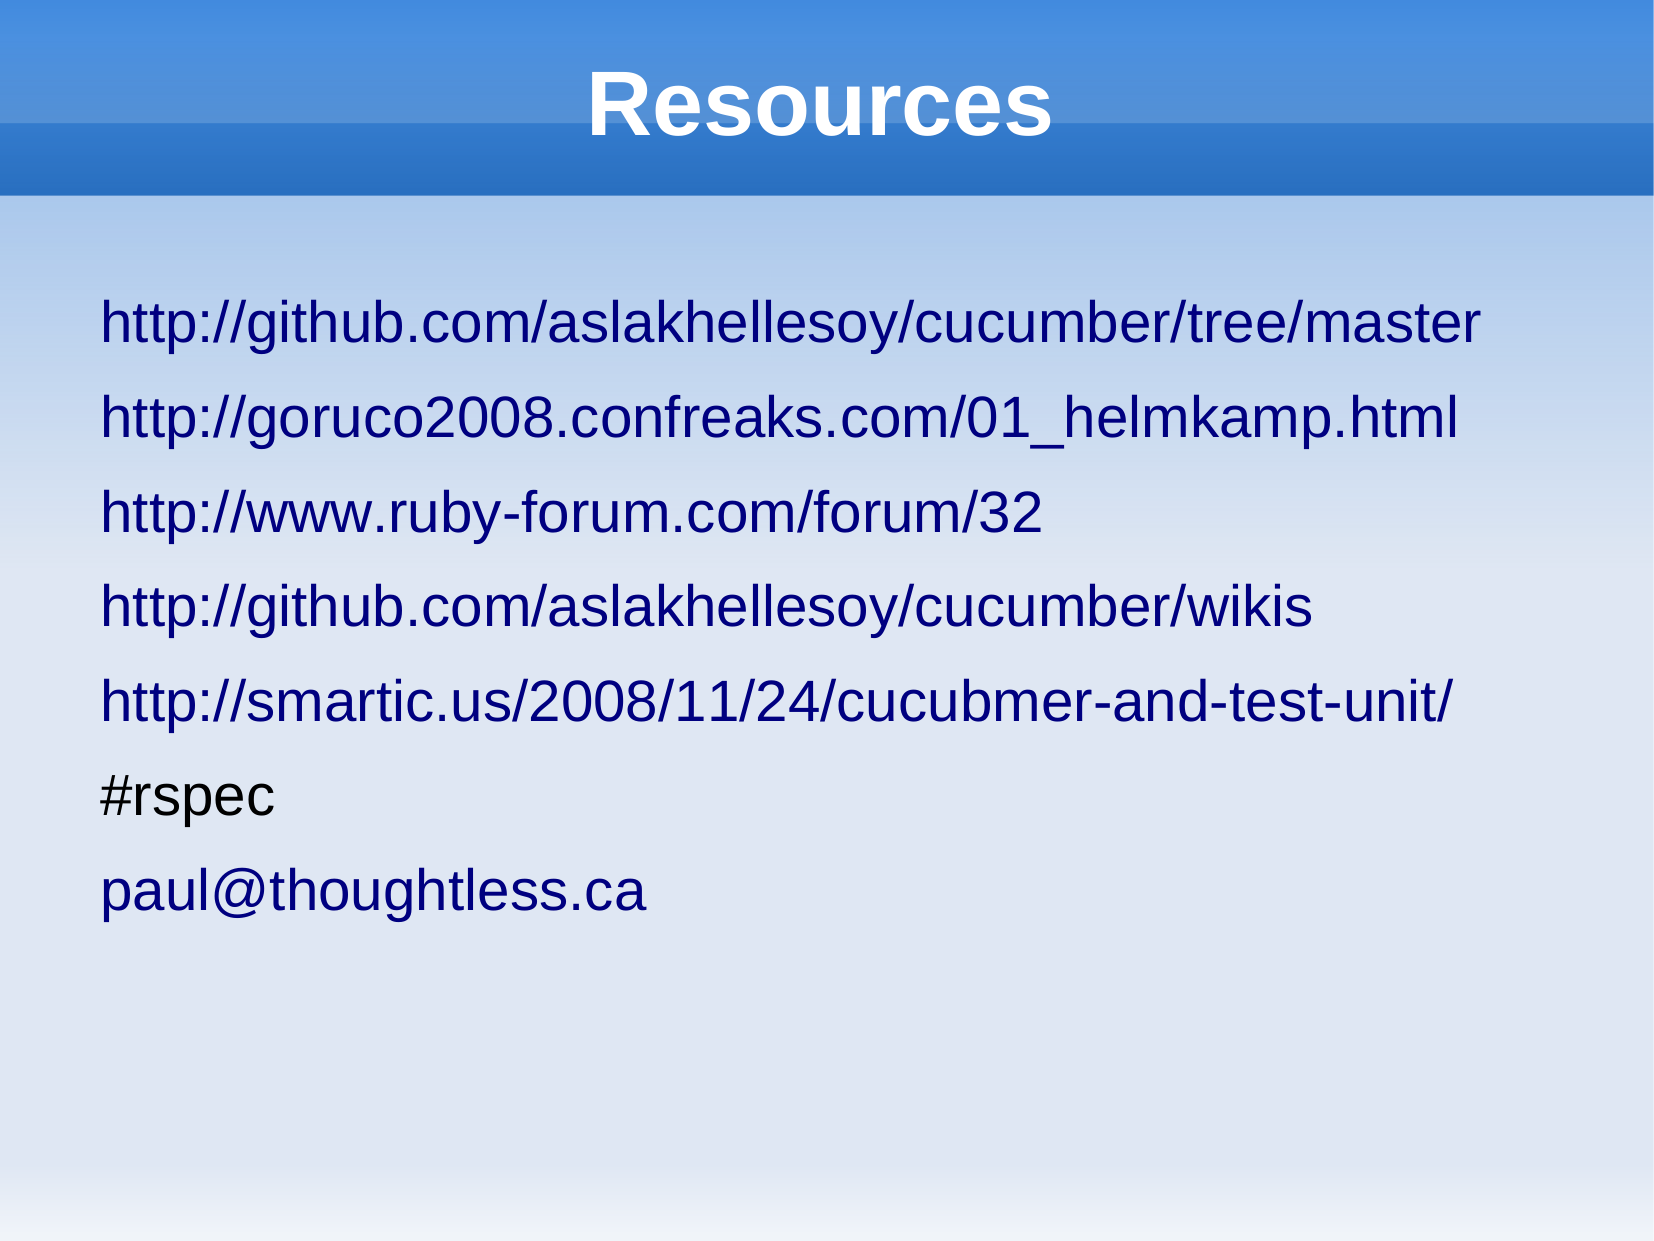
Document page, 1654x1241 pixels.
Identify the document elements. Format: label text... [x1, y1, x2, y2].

list http://github.com/aslakhellesoy/cucumber/tree/master http://goruco2008.confreaks.com/01_helmkamp.html http://www.ruby-forum.com/forum/32 http://github.com/aslakhellesoy/cucumber/wikis http://smartic.us/2008/11/24/cucubmer-and-test-unit/ #rspec paul@thoughtless.ca [82, 290, 1571, 1094]
picture [0, 0, 1654, 1241]
title Resources [76, 7, 1565, 200]
